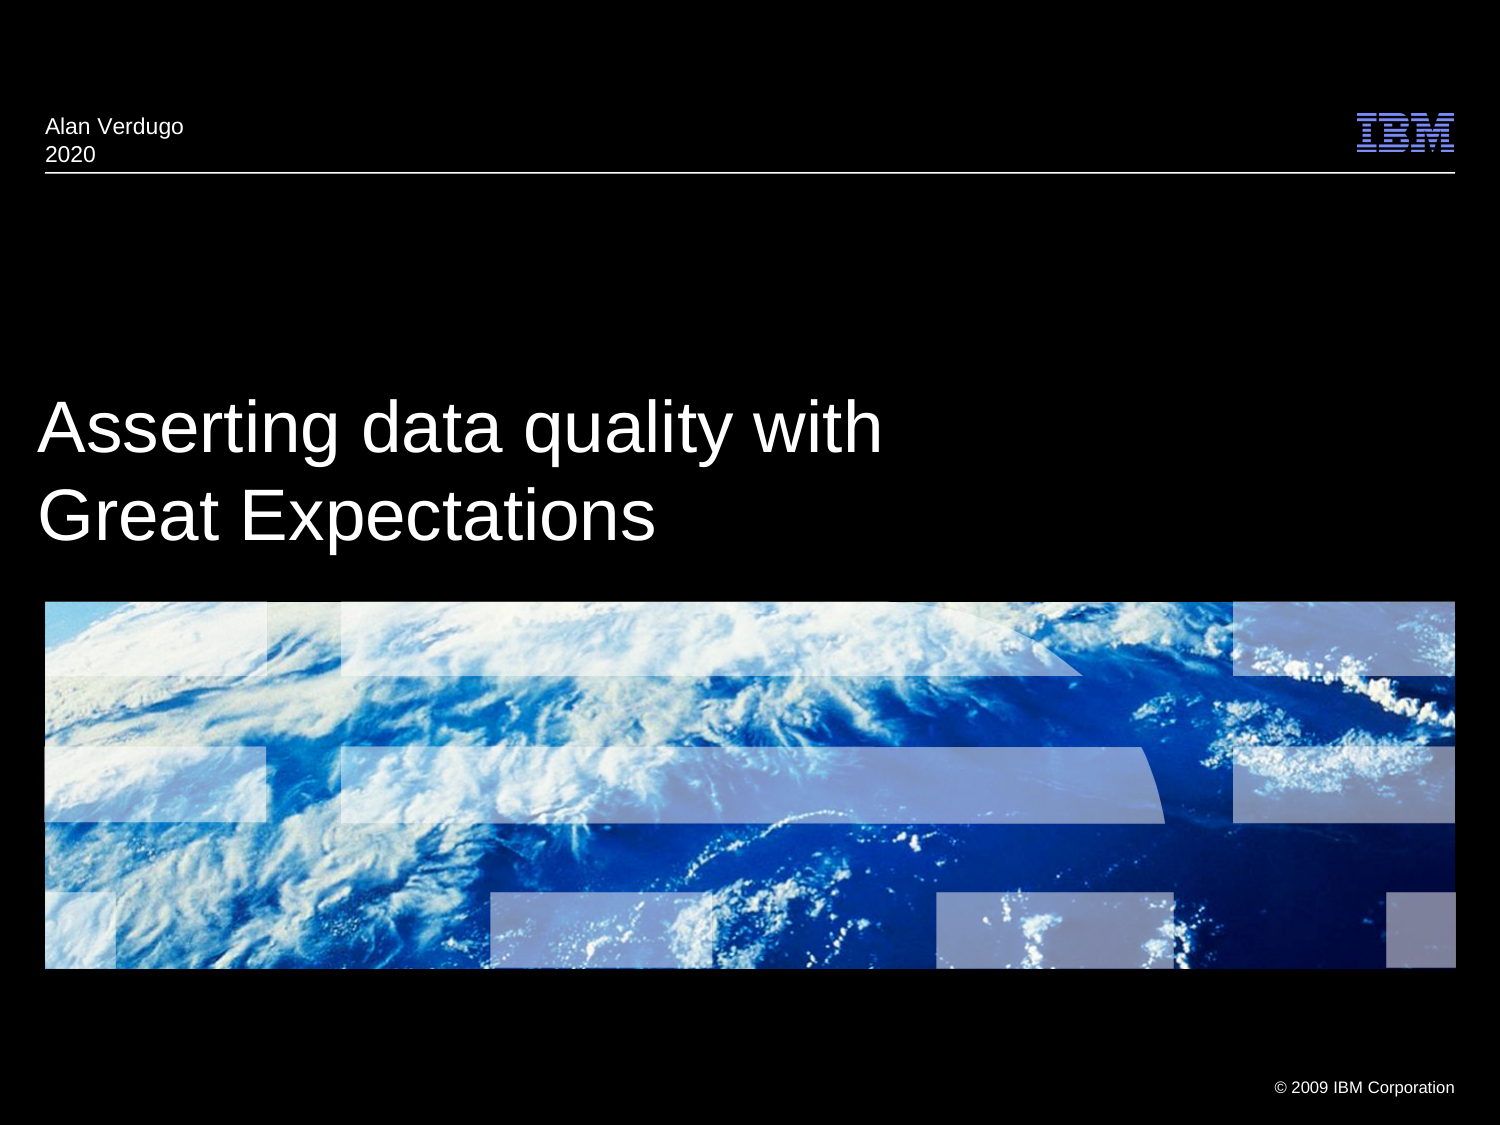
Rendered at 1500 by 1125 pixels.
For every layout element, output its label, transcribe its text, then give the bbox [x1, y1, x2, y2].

title Asserting data quality with Great Expectations [22, 232, 1456, 563]
picture [1357, 112, 1454, 152]
picture [44, 601, 1457, 971]
text_box Alan Verdugo 2020 [30, 87, 1306, 175]
